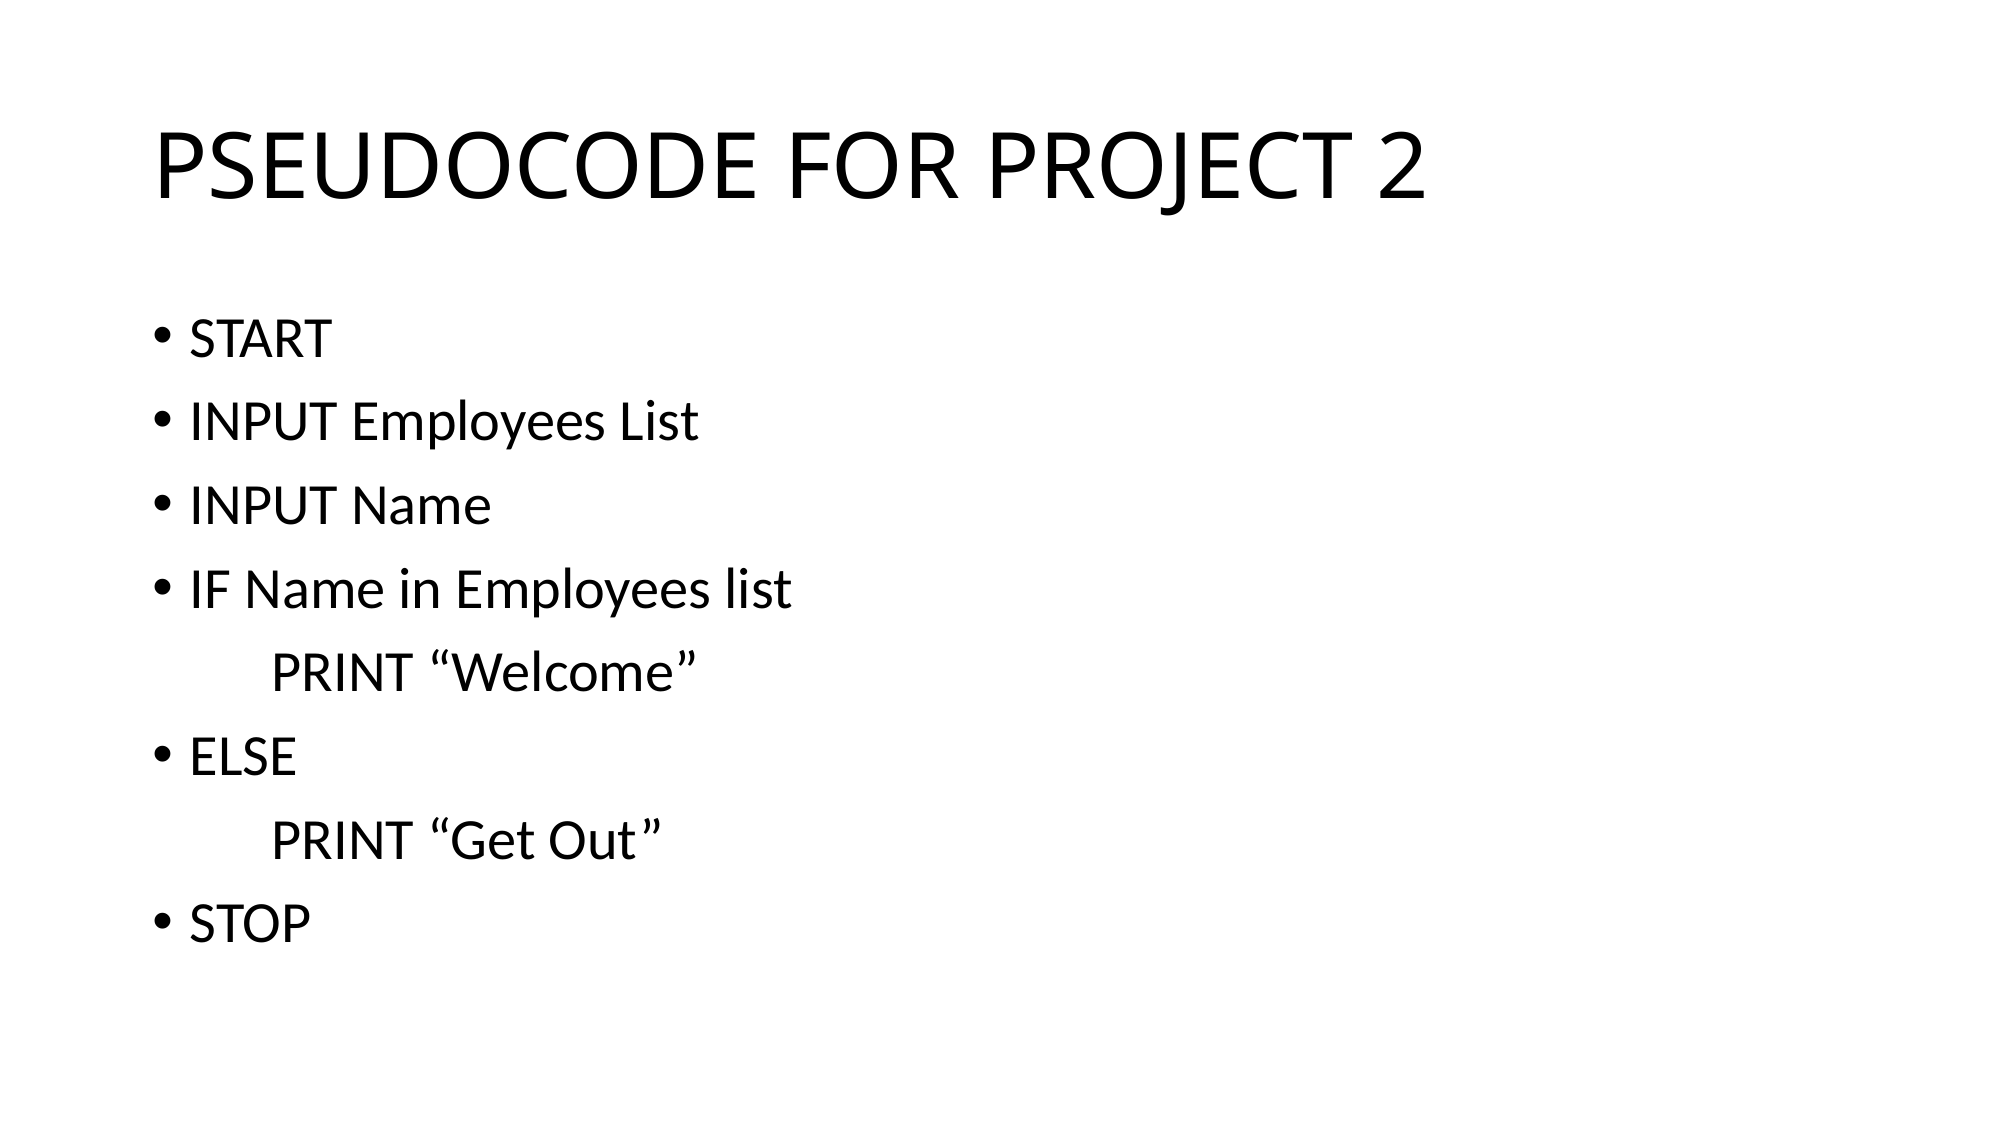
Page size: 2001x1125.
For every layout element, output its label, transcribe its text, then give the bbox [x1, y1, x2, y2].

list START INPUT Employees List INPUT Name IF Name in Employees list PRINT “Welcome” ELSE PRINT “Get Out” STOP [137, 299, 1863, 1014]
title PSEUDOCODE FOR PROJECT 2 [137, 59, 1863, 278]
